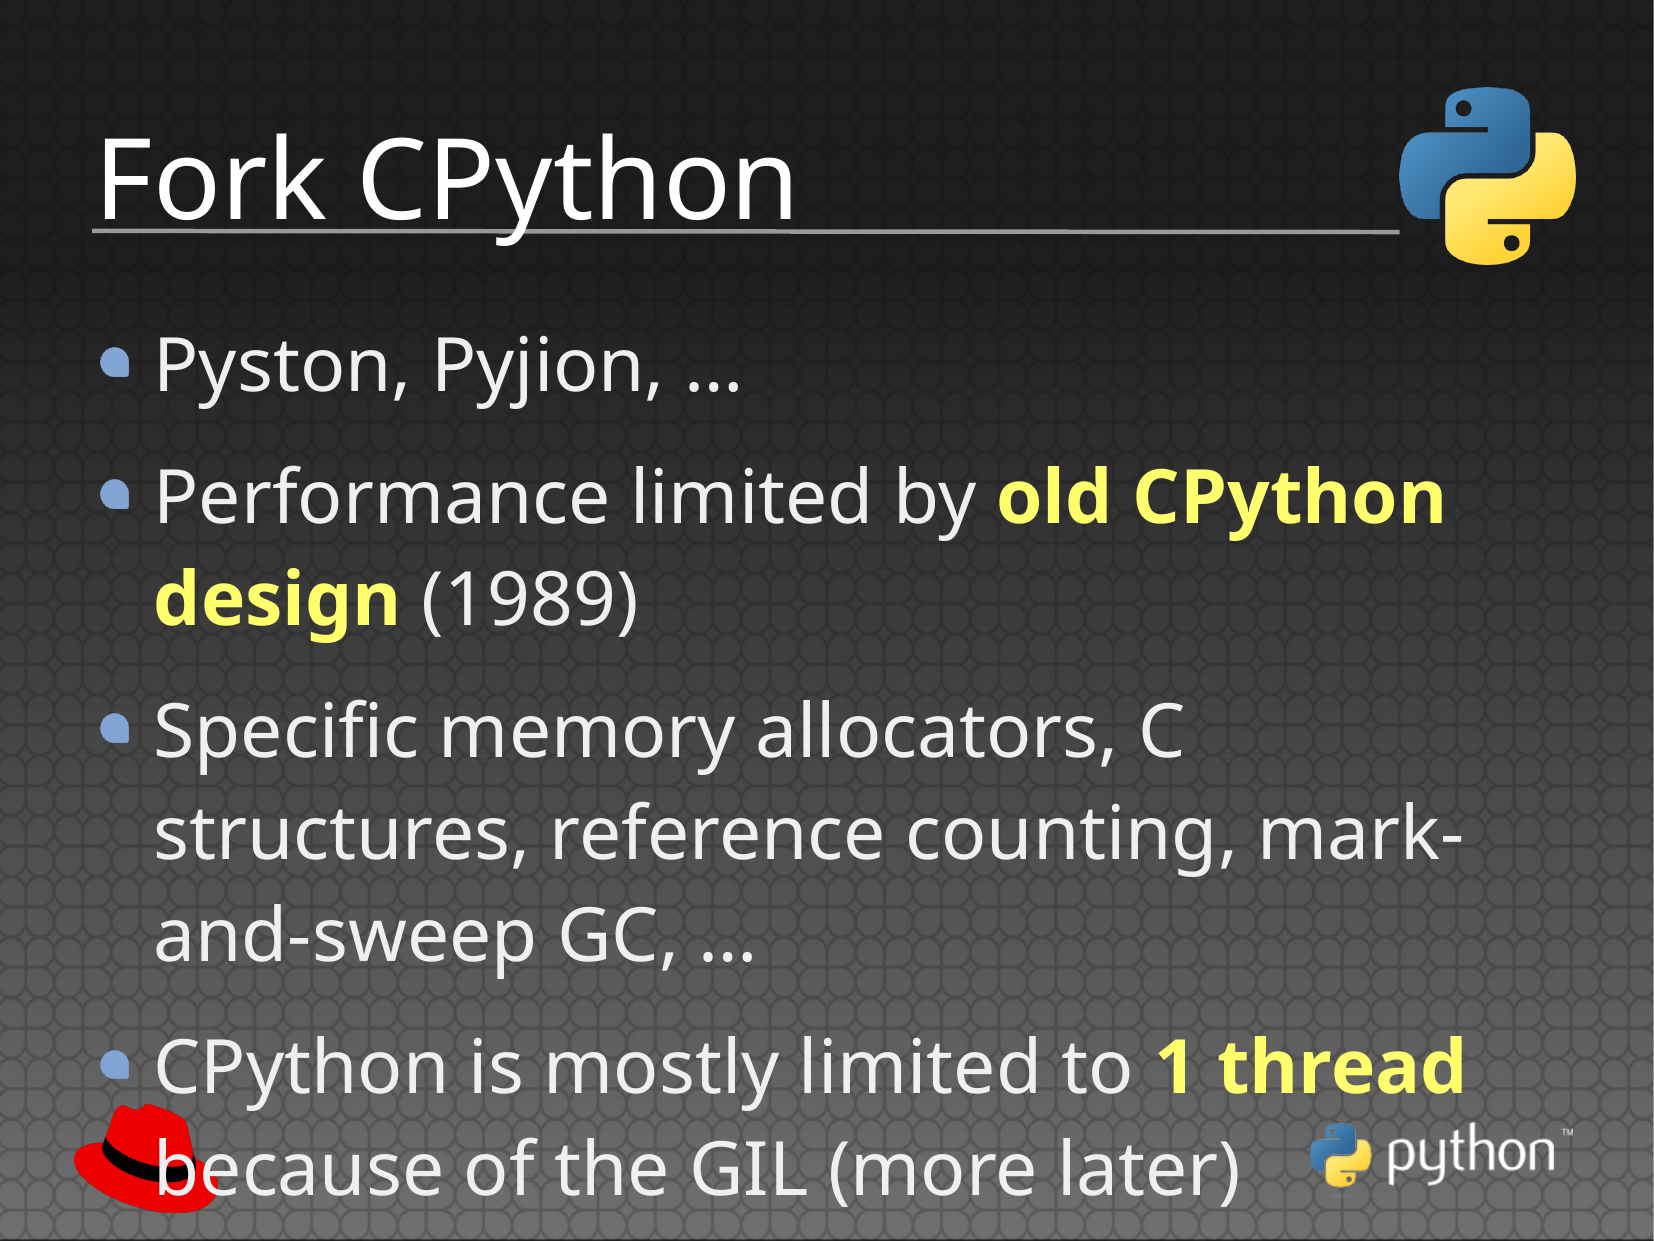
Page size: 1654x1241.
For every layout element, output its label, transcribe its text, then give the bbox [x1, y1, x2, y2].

title Fork CPython [94, 100, 1426, 251]
list Pyston, Pyjion, … Performance limited by old CPython design (1989) Specific memory allocators, C structures, reference counting, mark-and-sweep GC, … CPython is mostly limited to 1 thread because of the GIL (more later) [82, 311, 1571, 1181]
picture [0, 0, 1654, 1241]
